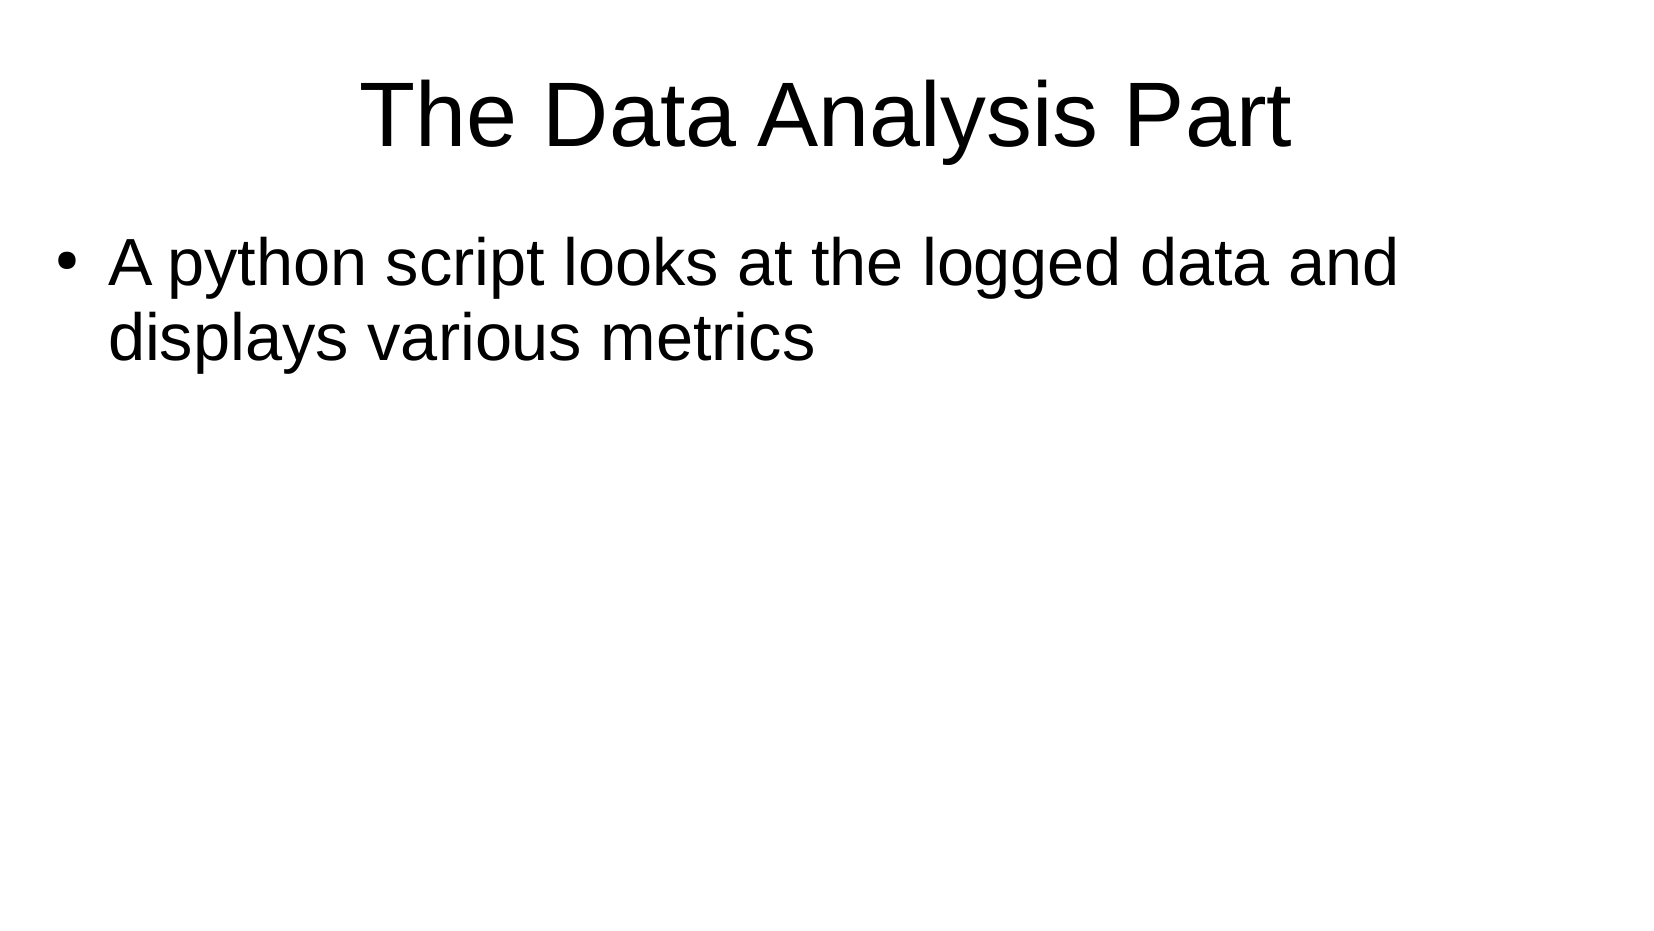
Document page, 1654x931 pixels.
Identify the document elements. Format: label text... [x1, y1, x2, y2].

list A python script looks at the logged data and displays various metrics [37, 225, 1613, 765]
title The Data Analysis Part [82, 37, 1571, 193]
